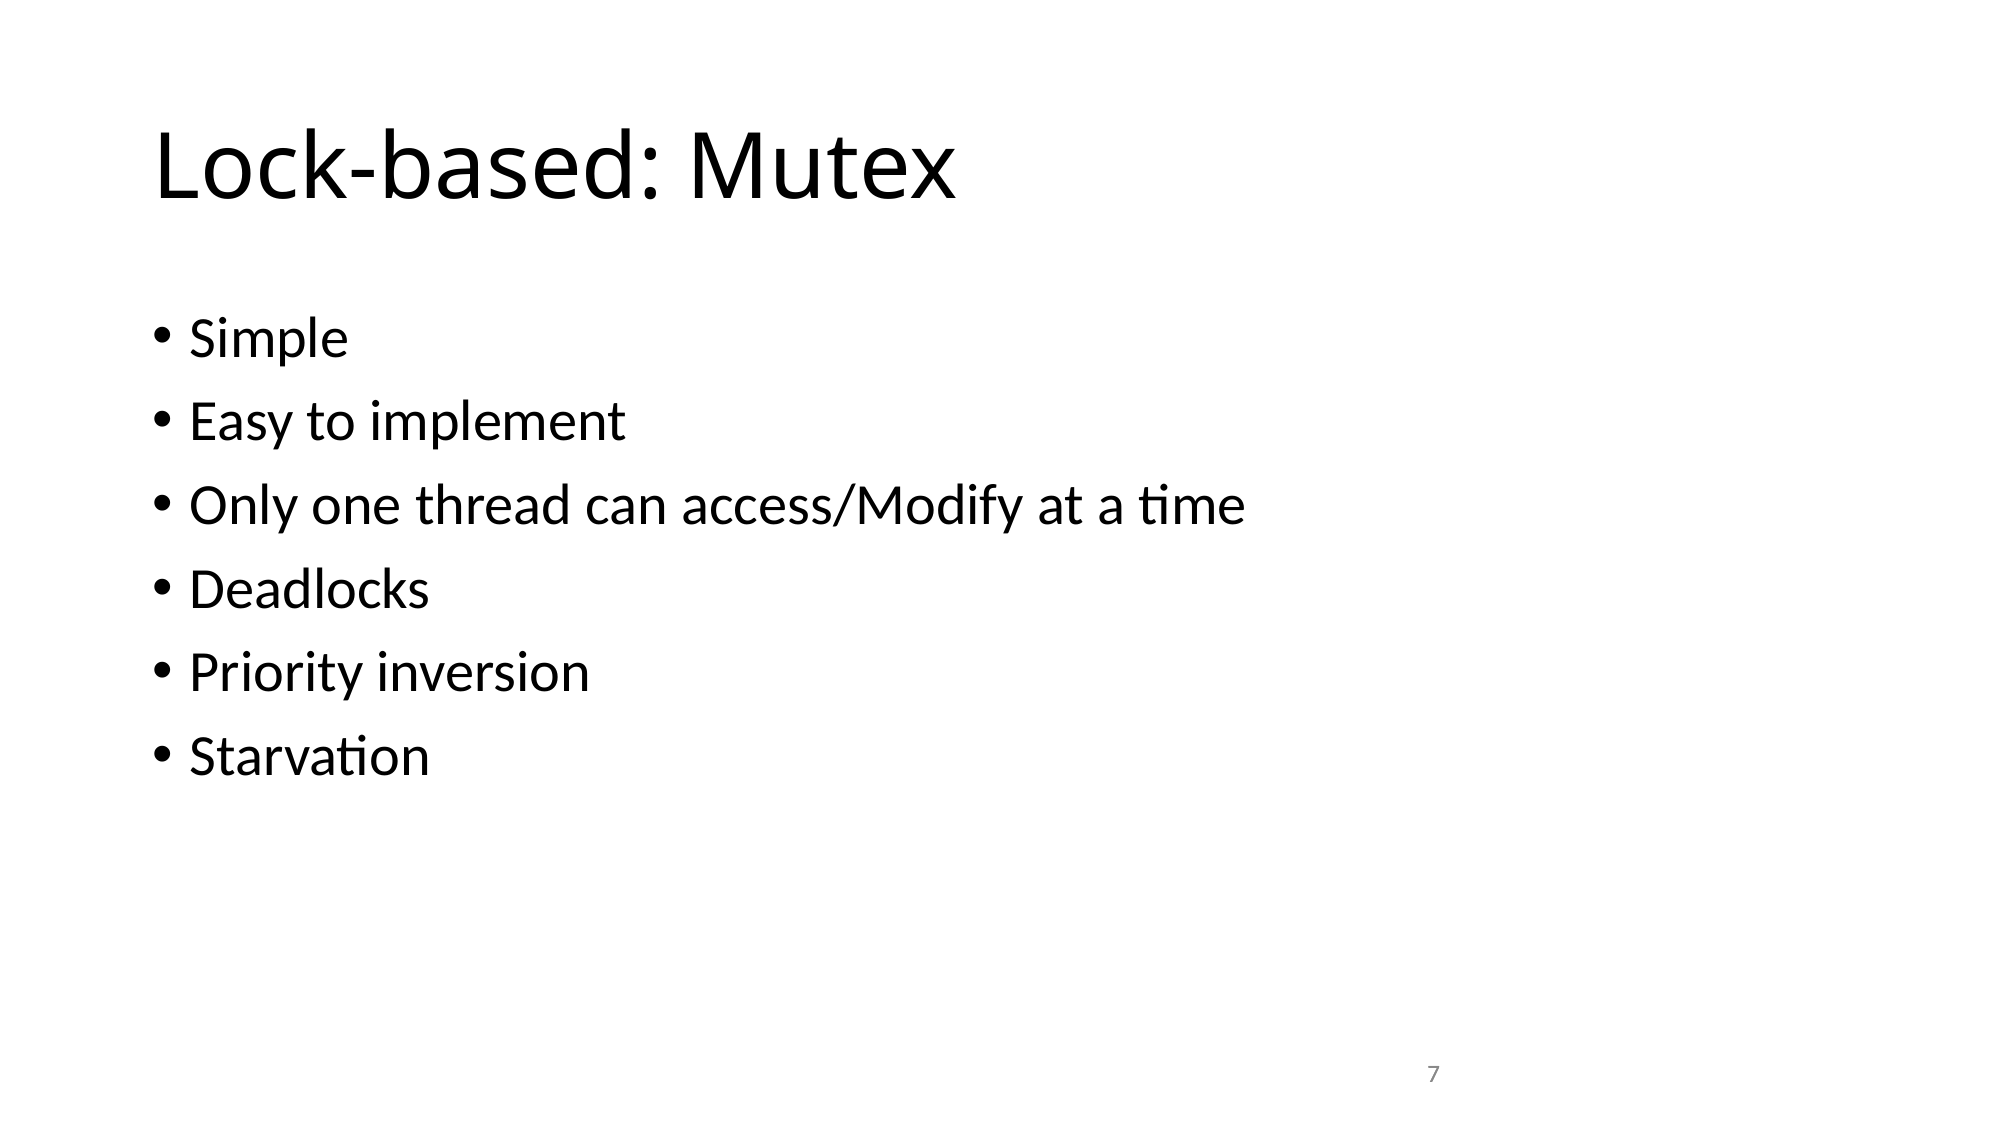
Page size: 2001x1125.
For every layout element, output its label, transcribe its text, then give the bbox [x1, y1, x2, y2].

list Simple Easy to implement Only one thread can access/Modify at a time Deadlocks Priority inversion Starvation [137, 299, 1863, 1014]
text_box [1412, 1042, 1863, 1103]
title Lock-based: Mutex [137, 59, 1863, 278]
